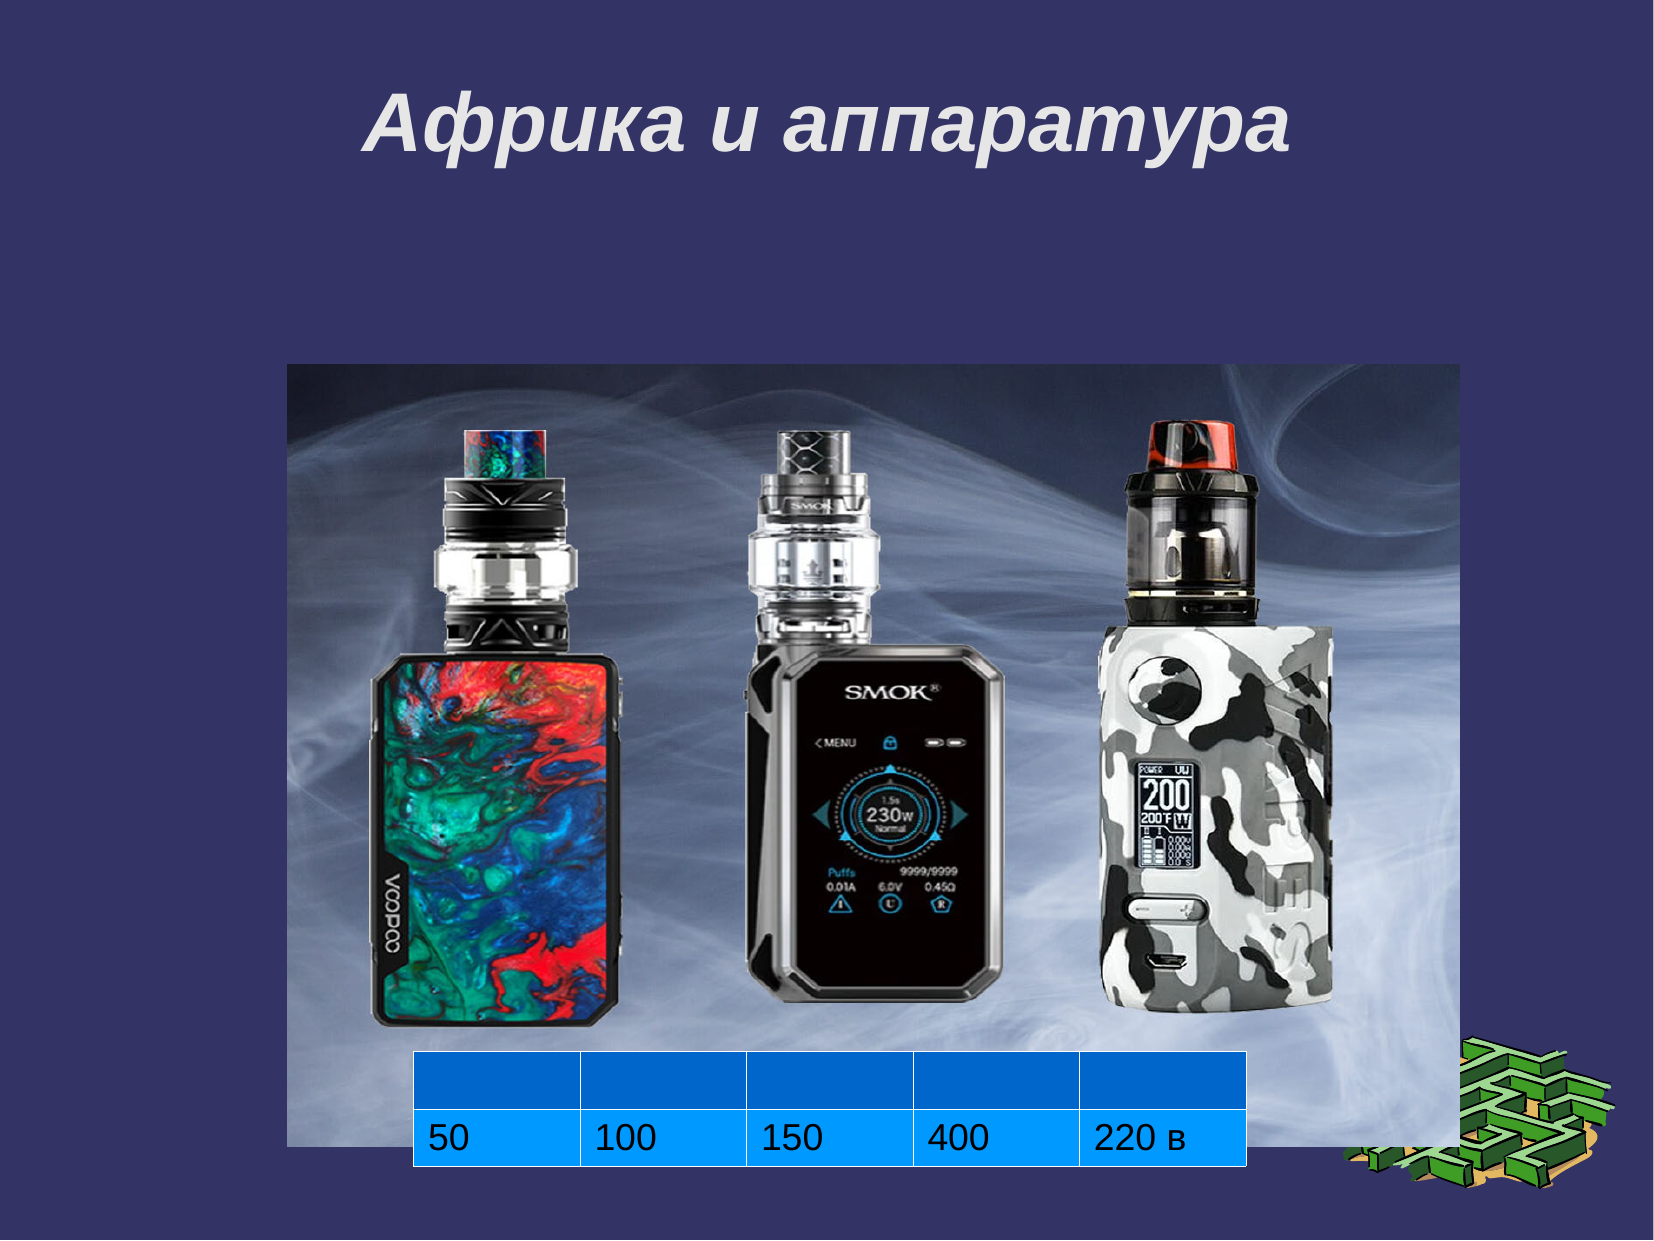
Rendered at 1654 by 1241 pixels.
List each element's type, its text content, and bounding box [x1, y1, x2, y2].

table_header [747, 1052, 913, 1109]
table_cell 100 [581, 1110, 746, 1166]
picture [287, 364, 1460, 1147]
table_header [914, 1052, 1079, 1109]
table_header [414, 1052, 580, 1109]
table_cell 150 [747, 1110, 913, 1166]
title Африка и аппаратура [121, 19, 1534, 227]
table_header [581, 1052, 746, 1109]
table_cell 50 [414, 1110, 580, 1166]
table_cell 400 [914, 1110, 1079, 1166]
table_cell 220 в [1080, 1110, 1246, 1166]
table_header [1080, 1052, 1246, 1109]
